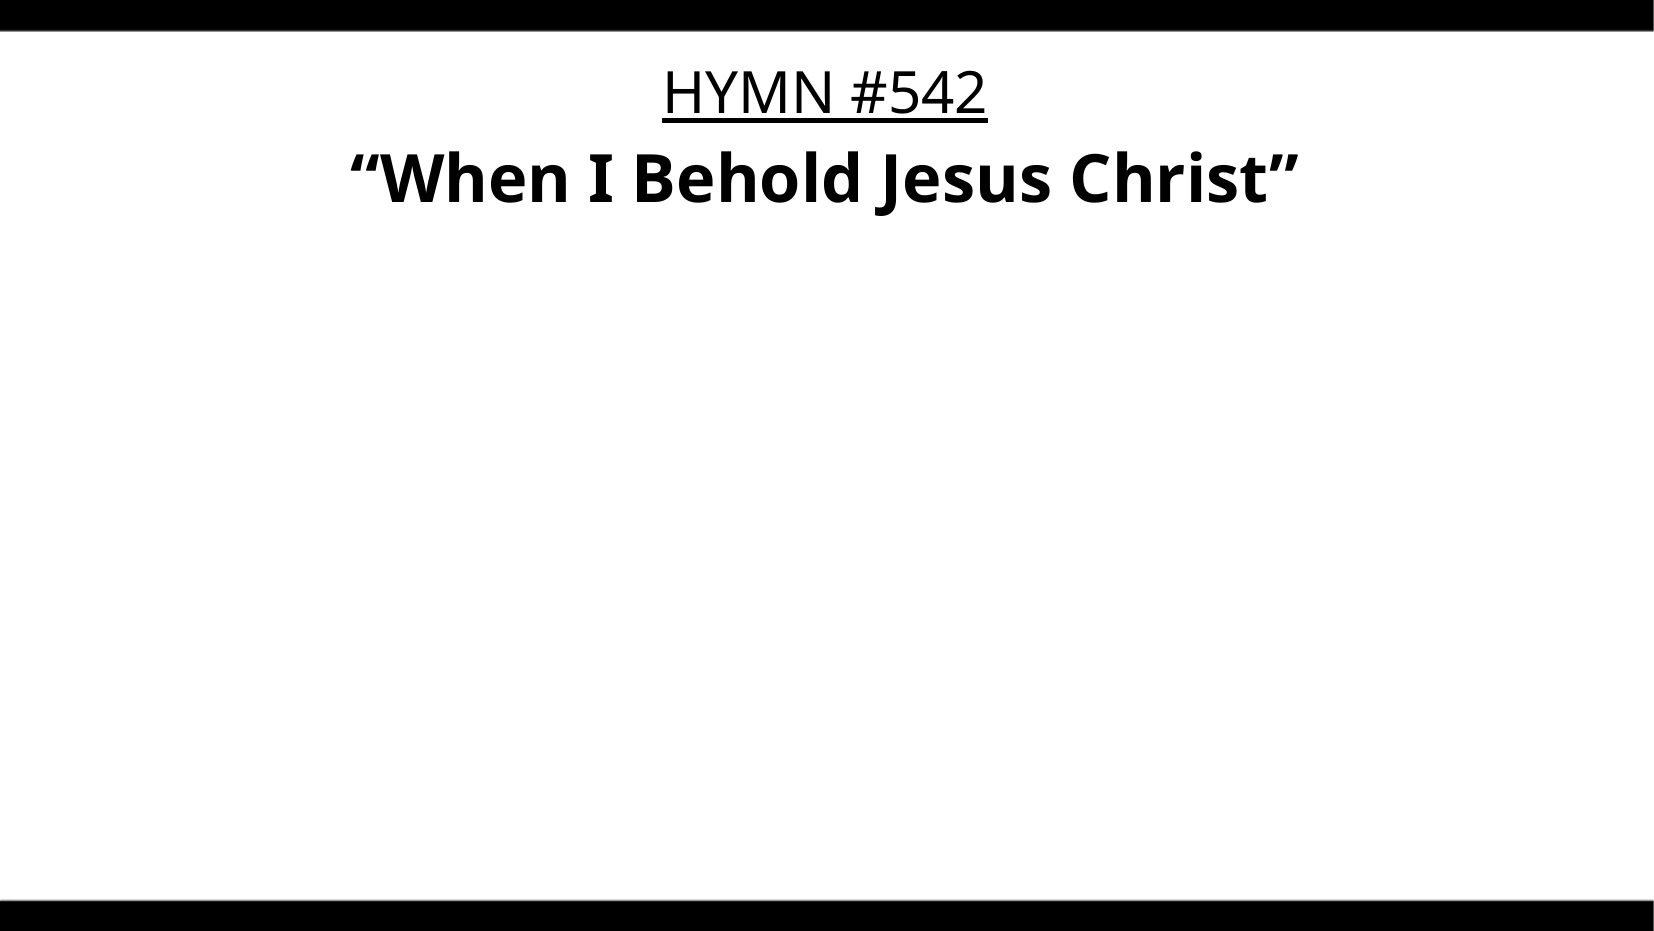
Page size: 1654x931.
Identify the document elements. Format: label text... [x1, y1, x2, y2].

text_box HYMN #542 “When I Behold Jesus Christ” [105, 44, 1546, 226]
picture [0, 0, 1654, 931]
